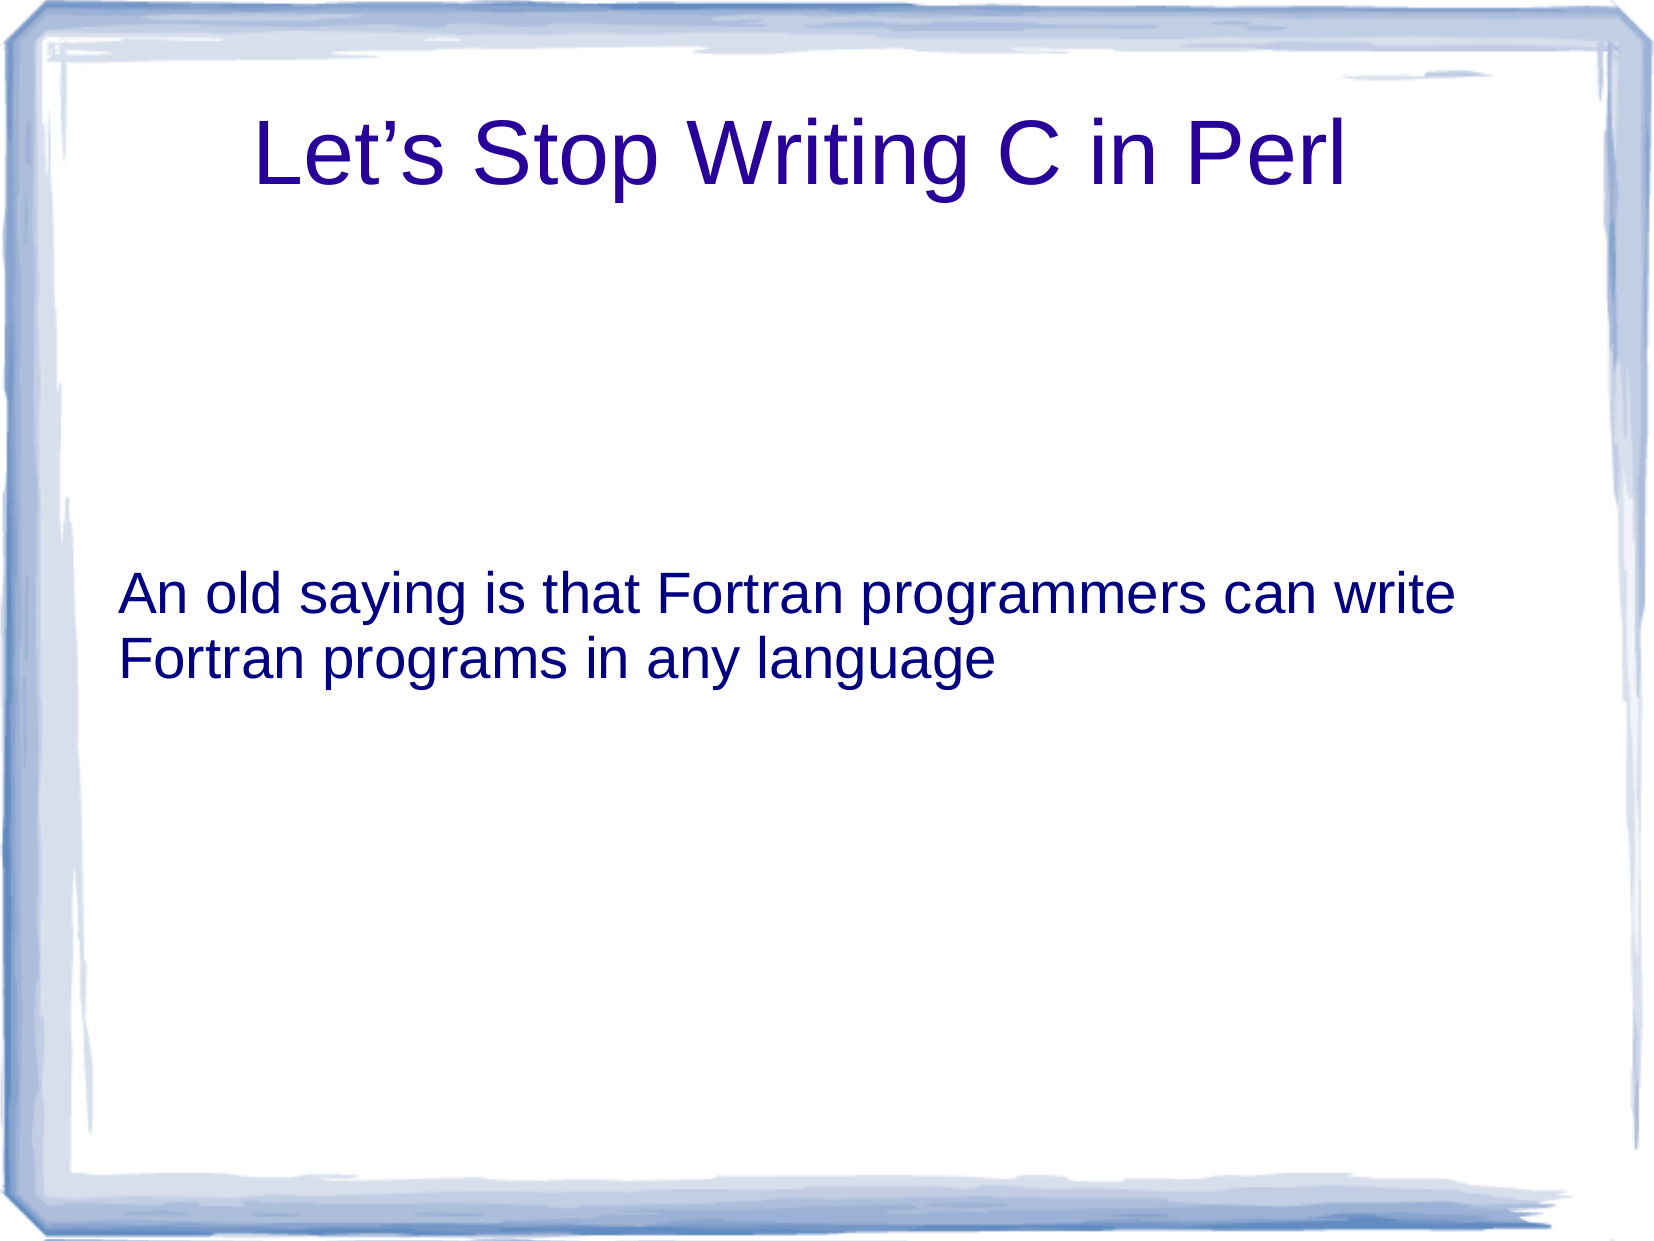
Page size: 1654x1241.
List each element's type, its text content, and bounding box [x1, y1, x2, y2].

list An old saying is that Fortran programmers can write Fortran programs in any language [118, 277, 1571, 1100]
title Let’s Stop Writing C in Perl [82, 49, 1571, 257]
picture [0, 0, 1654, 1241]
